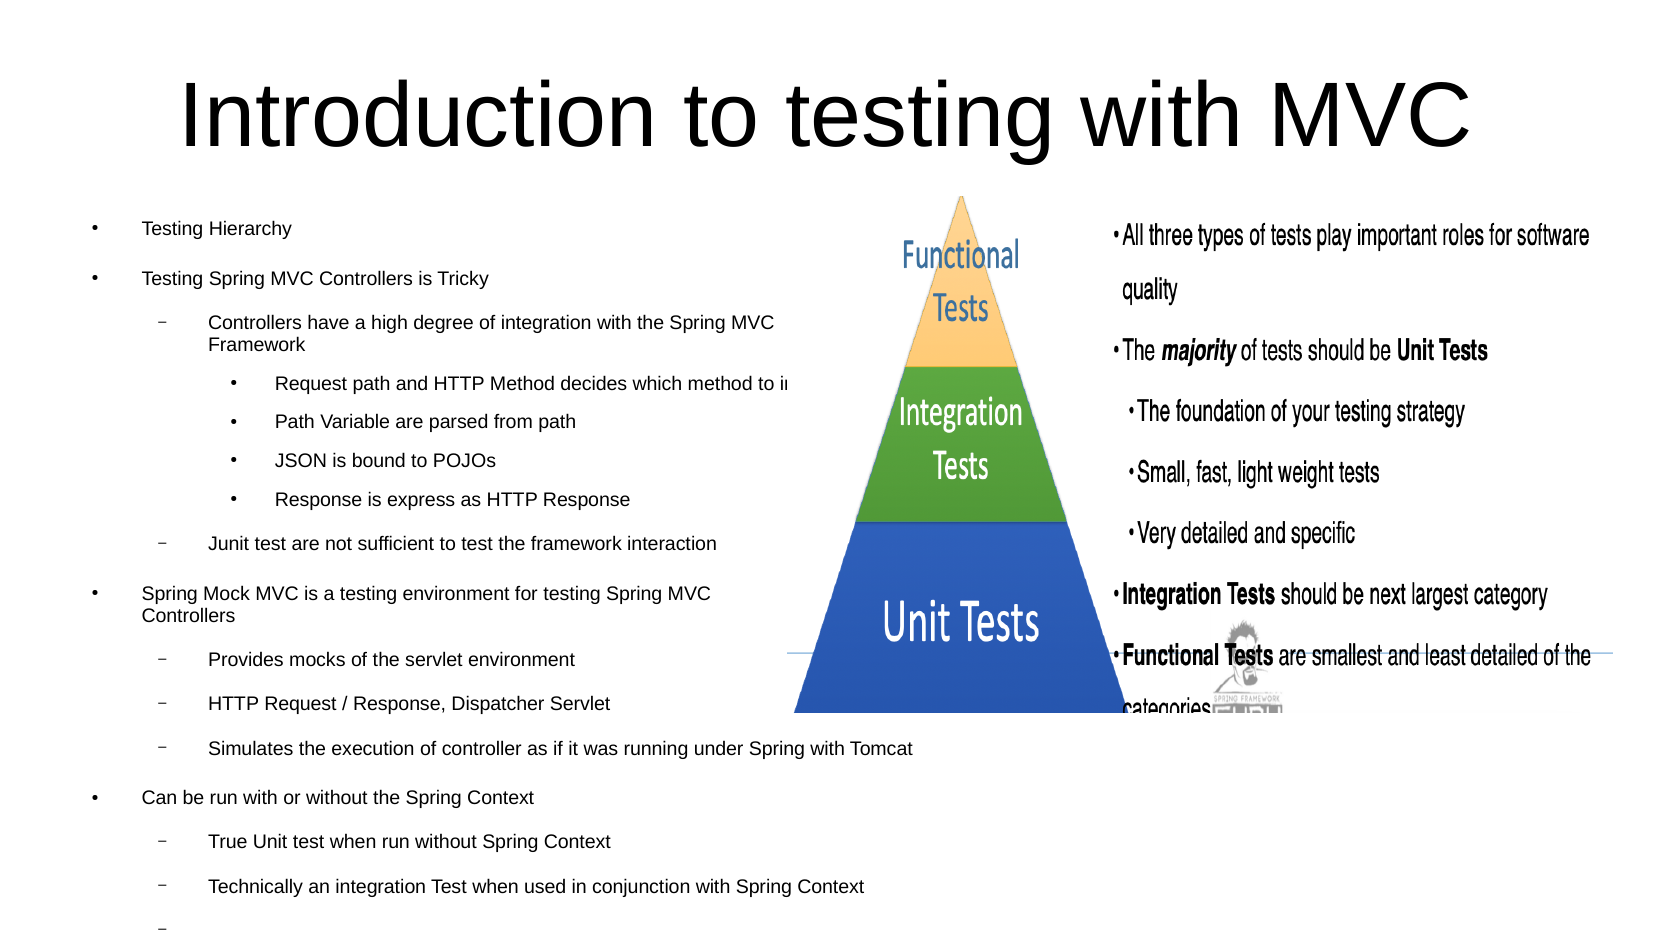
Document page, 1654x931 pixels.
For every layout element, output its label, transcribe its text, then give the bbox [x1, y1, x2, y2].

picture [787, 196, 1613, 713]
list Testing Hierarchy Testing Spring MVC Controllers is Tricky Controllers have a high degree of integration with the Spring MVC Framework Request path and HTTP Method decides which method to invoke Path Variable are parsed from path JSON is bound to POJOs Response is express as HTTP Response Junit test are not sufficient to test the framework interaction Spring Mock MVC is a testing environment for testing Spring MVC Controllers Provides mocks of the servlet environment HTTP Request / Response, Dispatcher Servlet Simulates the execution of controller as if it was running under Spring with Tomcat Can be run with or without the Spring Context True Unit test when run without Spring Context Technically an integration Test when used in conjunction with Spring Context [75, 217, 1605, 901]
title Introduction to testing with MVC [82, 37, 1571, 193]
